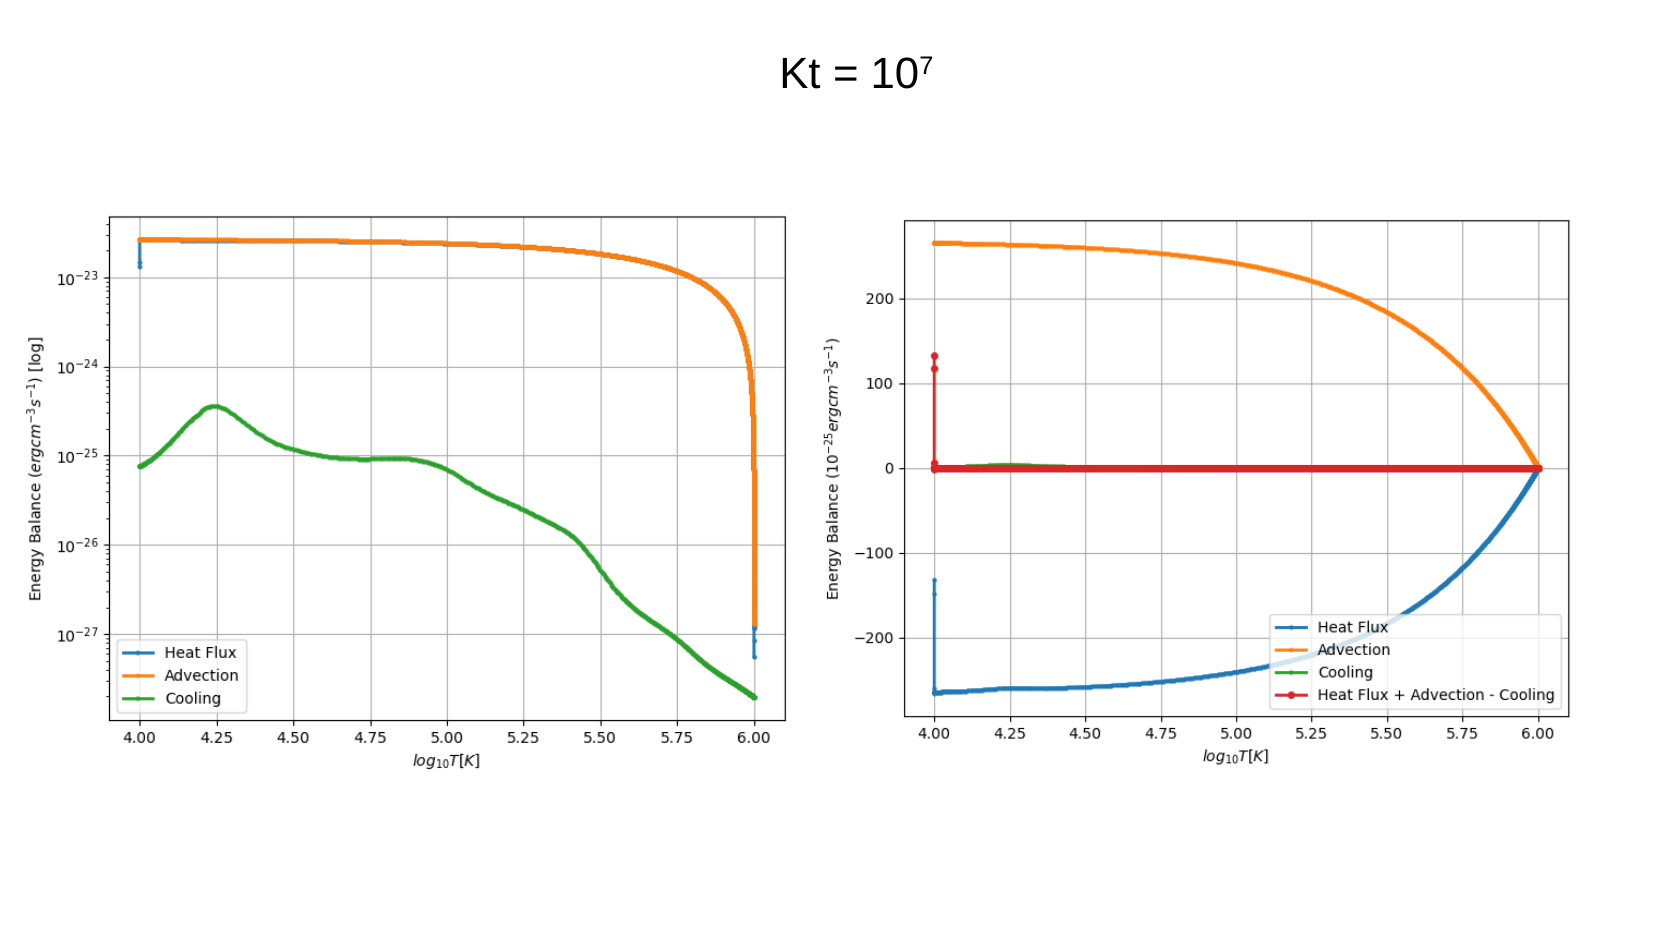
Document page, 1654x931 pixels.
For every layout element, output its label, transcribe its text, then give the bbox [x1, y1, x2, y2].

text_box Kt = 107 [590, 29, 1123, 119]
picture [0, 138, 1654, 792]
